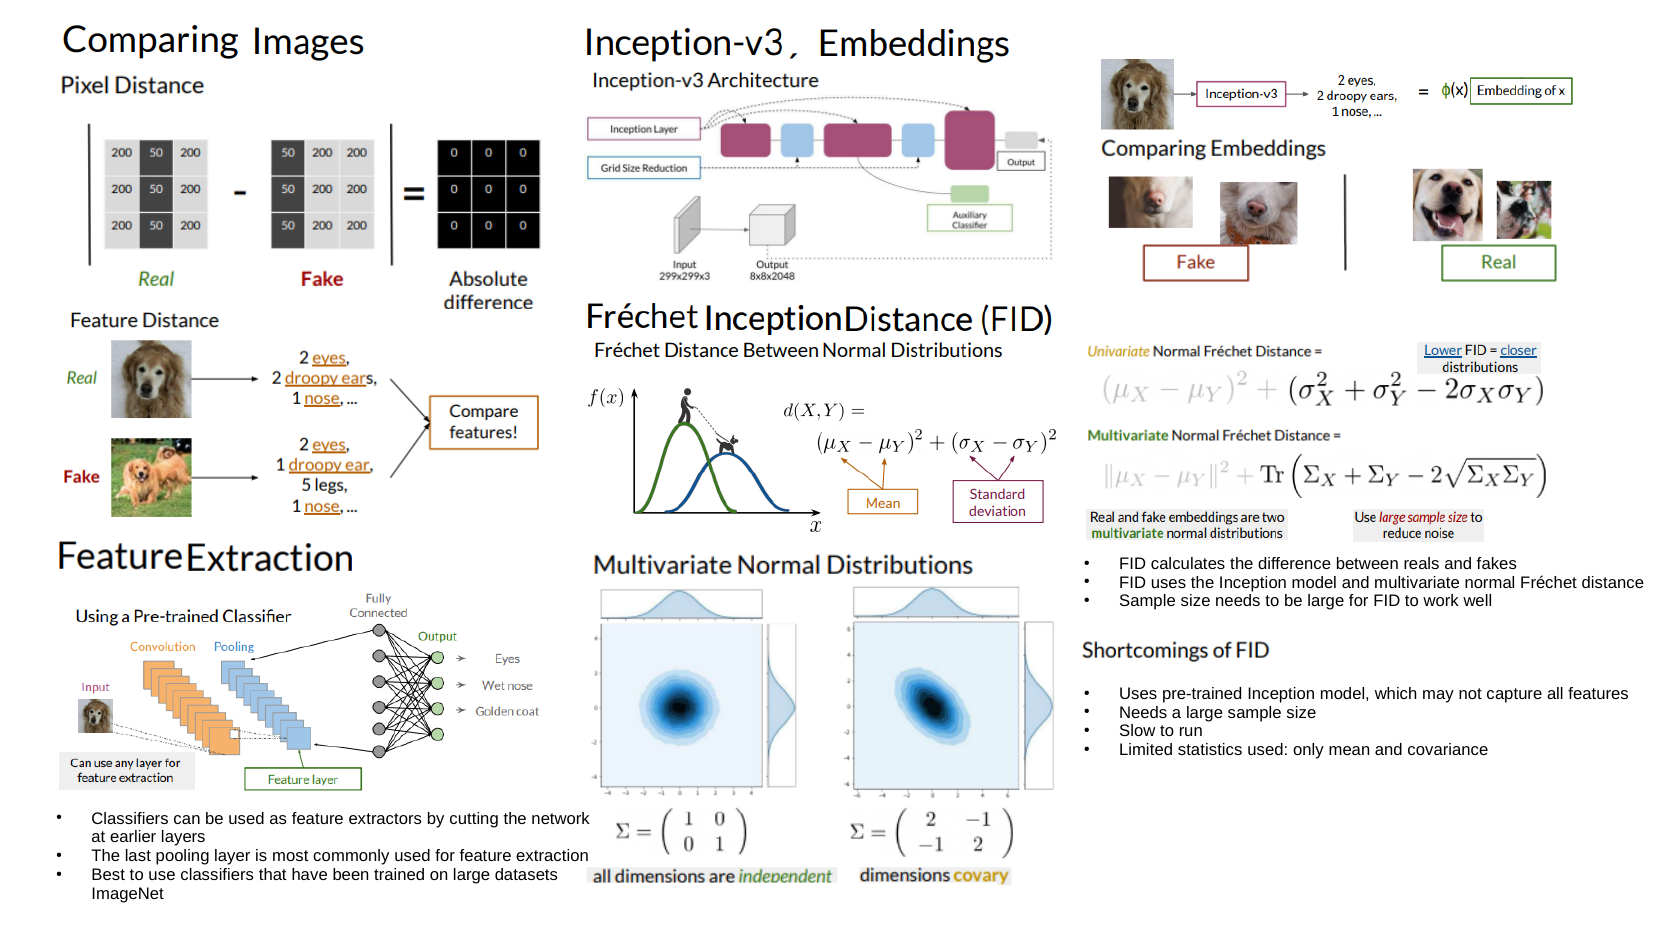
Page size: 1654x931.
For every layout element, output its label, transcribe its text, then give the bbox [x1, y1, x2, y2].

picture [1353, 509, 1484, 542]
picture [584, 70, 1058, 285]
picture [582, 300, 1055, 335]
text_box Uses pre-trained Inception model, which may not capture all features Needs a large sample size Slow to run Limited statistics used: only mean and covariance [1068, 676, 1654, 786]
picture [1095, 53, 1430, 131]
picture [1080, 342, 1554, 501]
picture [59, 590, 544, 797]
text_box FID calculates the difference between reals and fakes FID uses the Inception model and multivariate normal Fréchet distance Sample size needs to be large for FID to work well [1068, 546, 1654, 656]
picture [584, 341, 1058, 538]
picture [1086, 509, 1288, 540]
picture [1080, 656, 1276, 663]
text_box Classifiers can be used as feature extractors by cutting the network at earlier layers The last pooling layer is most commonly used for feature extraction Best to use classifiers that have been trained on large datasets ImageNet [41, 801, 1028, 911]
picture [53, 537, 361, 579]
picture [1098, 135, 1571, 286]
picture [584, 543, 1058, 893]
picture [59, 17, 367, 70]
picture [1433, 77, 1577, 107]
picture [59, 71, 544, 520]
picture [582, 24, 1013, 65]
